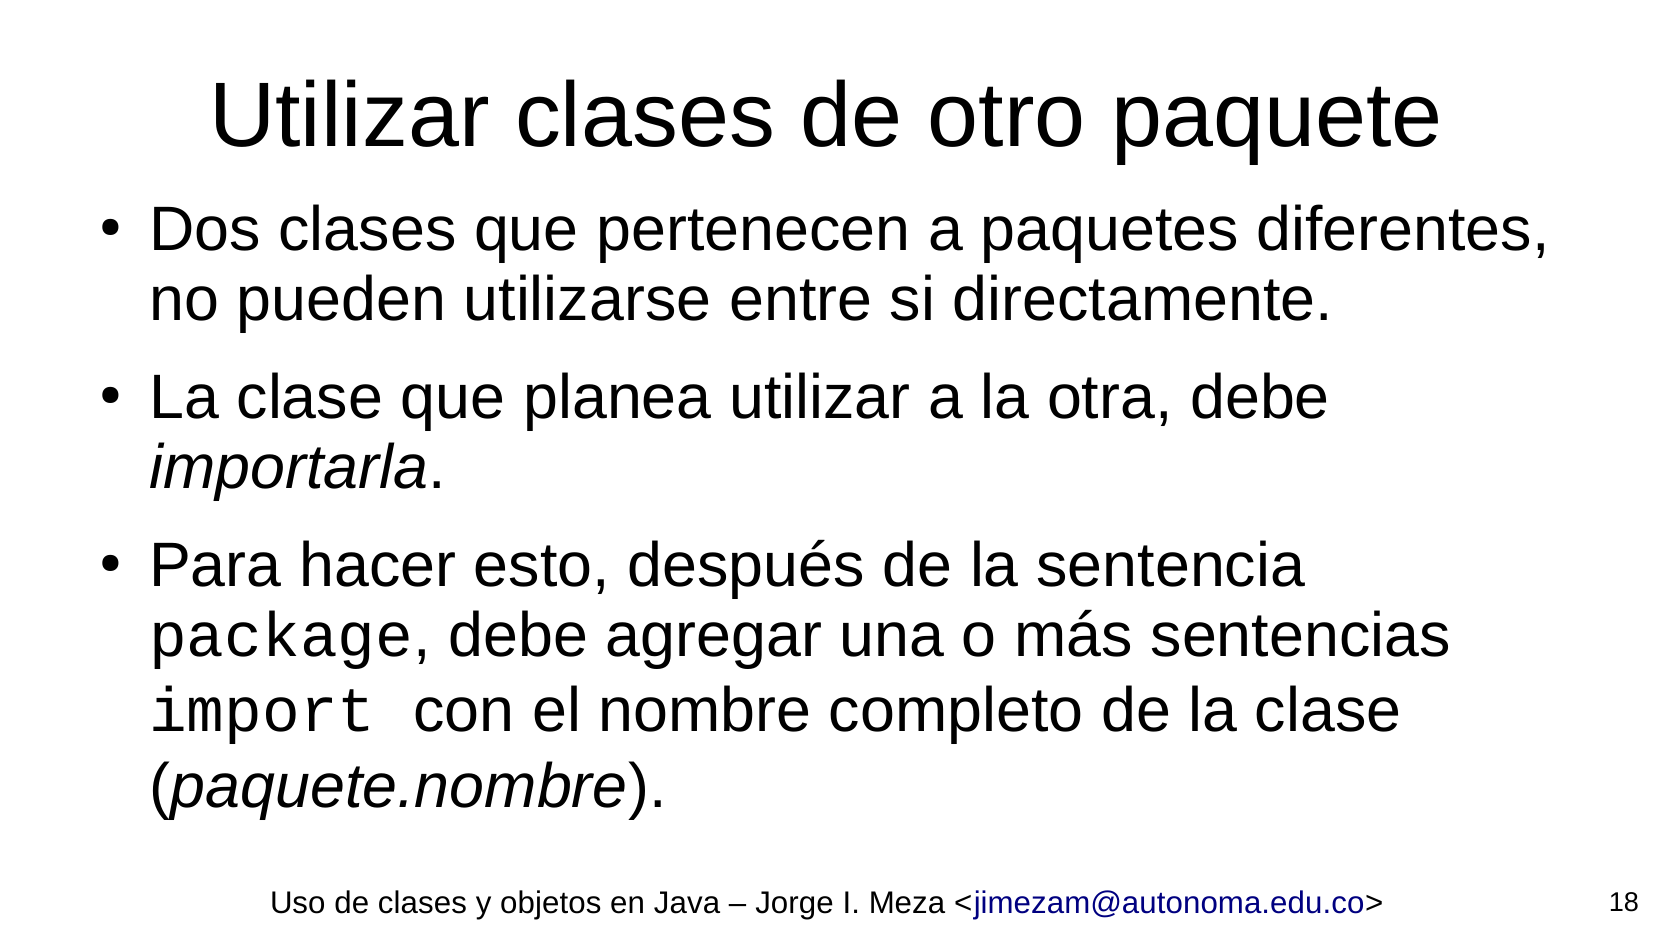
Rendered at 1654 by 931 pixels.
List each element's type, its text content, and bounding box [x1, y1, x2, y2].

title Utilizar clases de otro paquete [82, 37, 1571, 193]
list Dos clases que pertenecen a paquetes diferentes, no pueden utilizarse entre si directamente. La clase que planea utilizar a la otra, debe importarla. Para hacer esto, después de la sentencia package, debe agregar una o más sentencias import con el nombre completo de la clase (paquete.nombre). [82, 193, 1571, 855]
